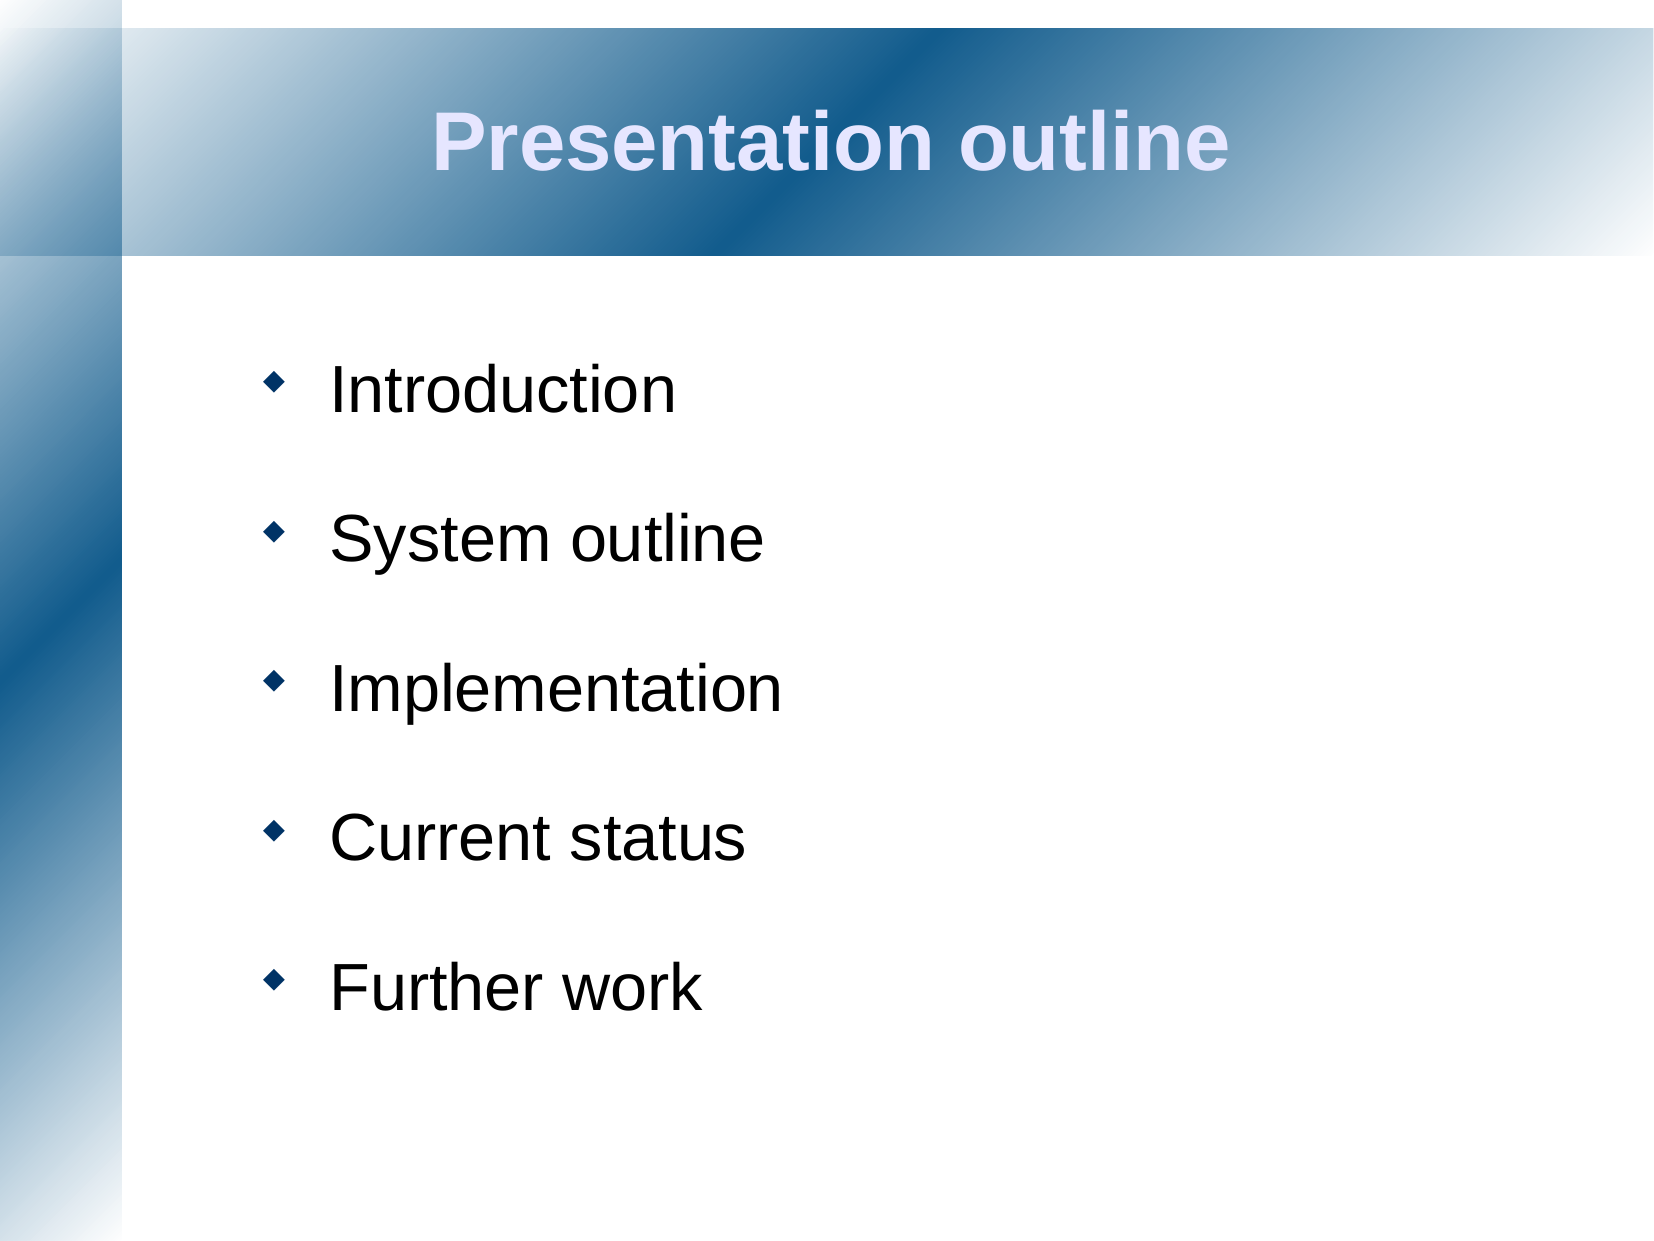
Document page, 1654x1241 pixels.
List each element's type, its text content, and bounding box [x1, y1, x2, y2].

title Presentation outline [125, 37, 1538, 246]
list Introduction System outline Implementation Current status Further work [258, 351, 1633, 1207]
